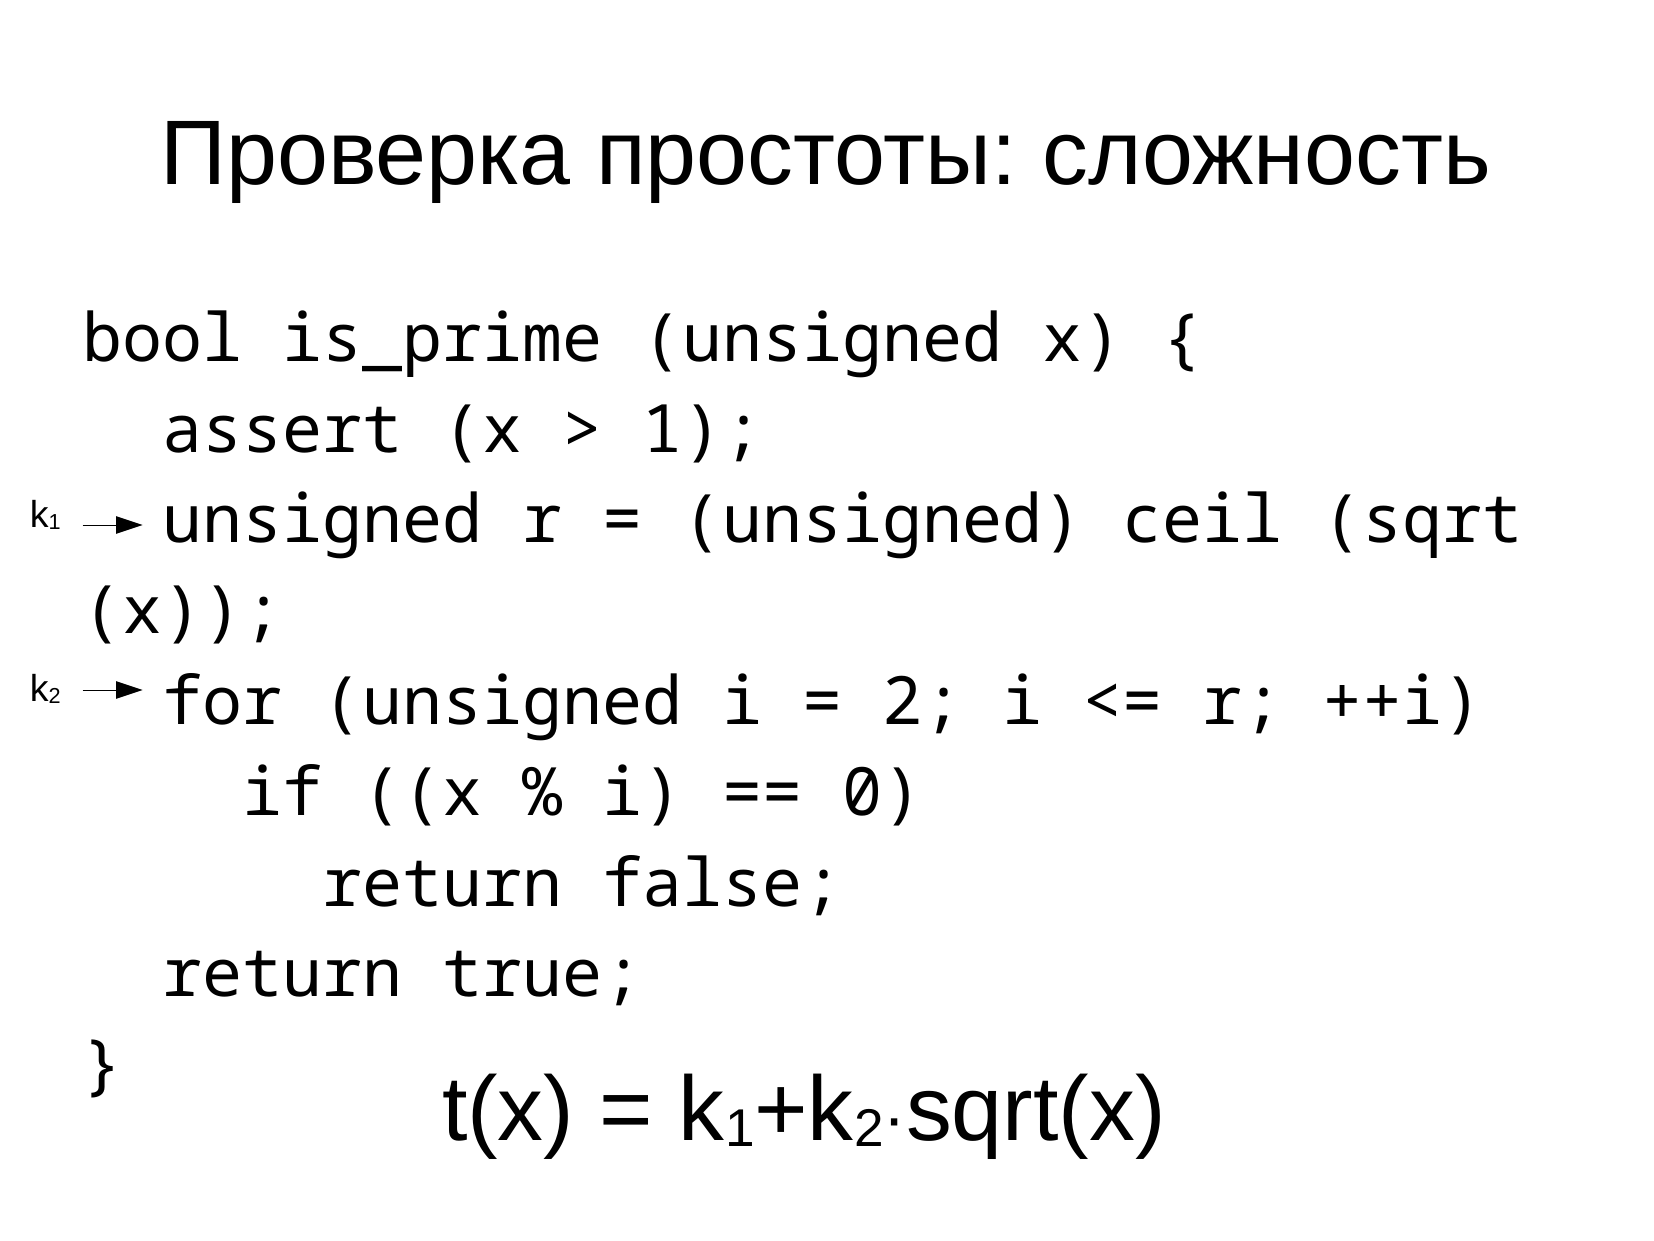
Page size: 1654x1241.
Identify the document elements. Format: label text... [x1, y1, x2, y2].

title t(x) = k1+k2·sqrt(x) [60, 1005, 1549, 1213]
text_box k1 [15, 485, 106, 556]
text_box k2 [15, 660, 106, 730]
subtitle bool is_prime (unsigned x) { assert (x > 1); unsigned r = (unsigned) ceil (sqrt (x)); for (unsigned i = 2; i <= r; ++i) if ((x % i) == 0) return false; return true; } [82, 290, 1571, 1010]
title Проверка простоты: сложность [82, 49, 1571, 257]
